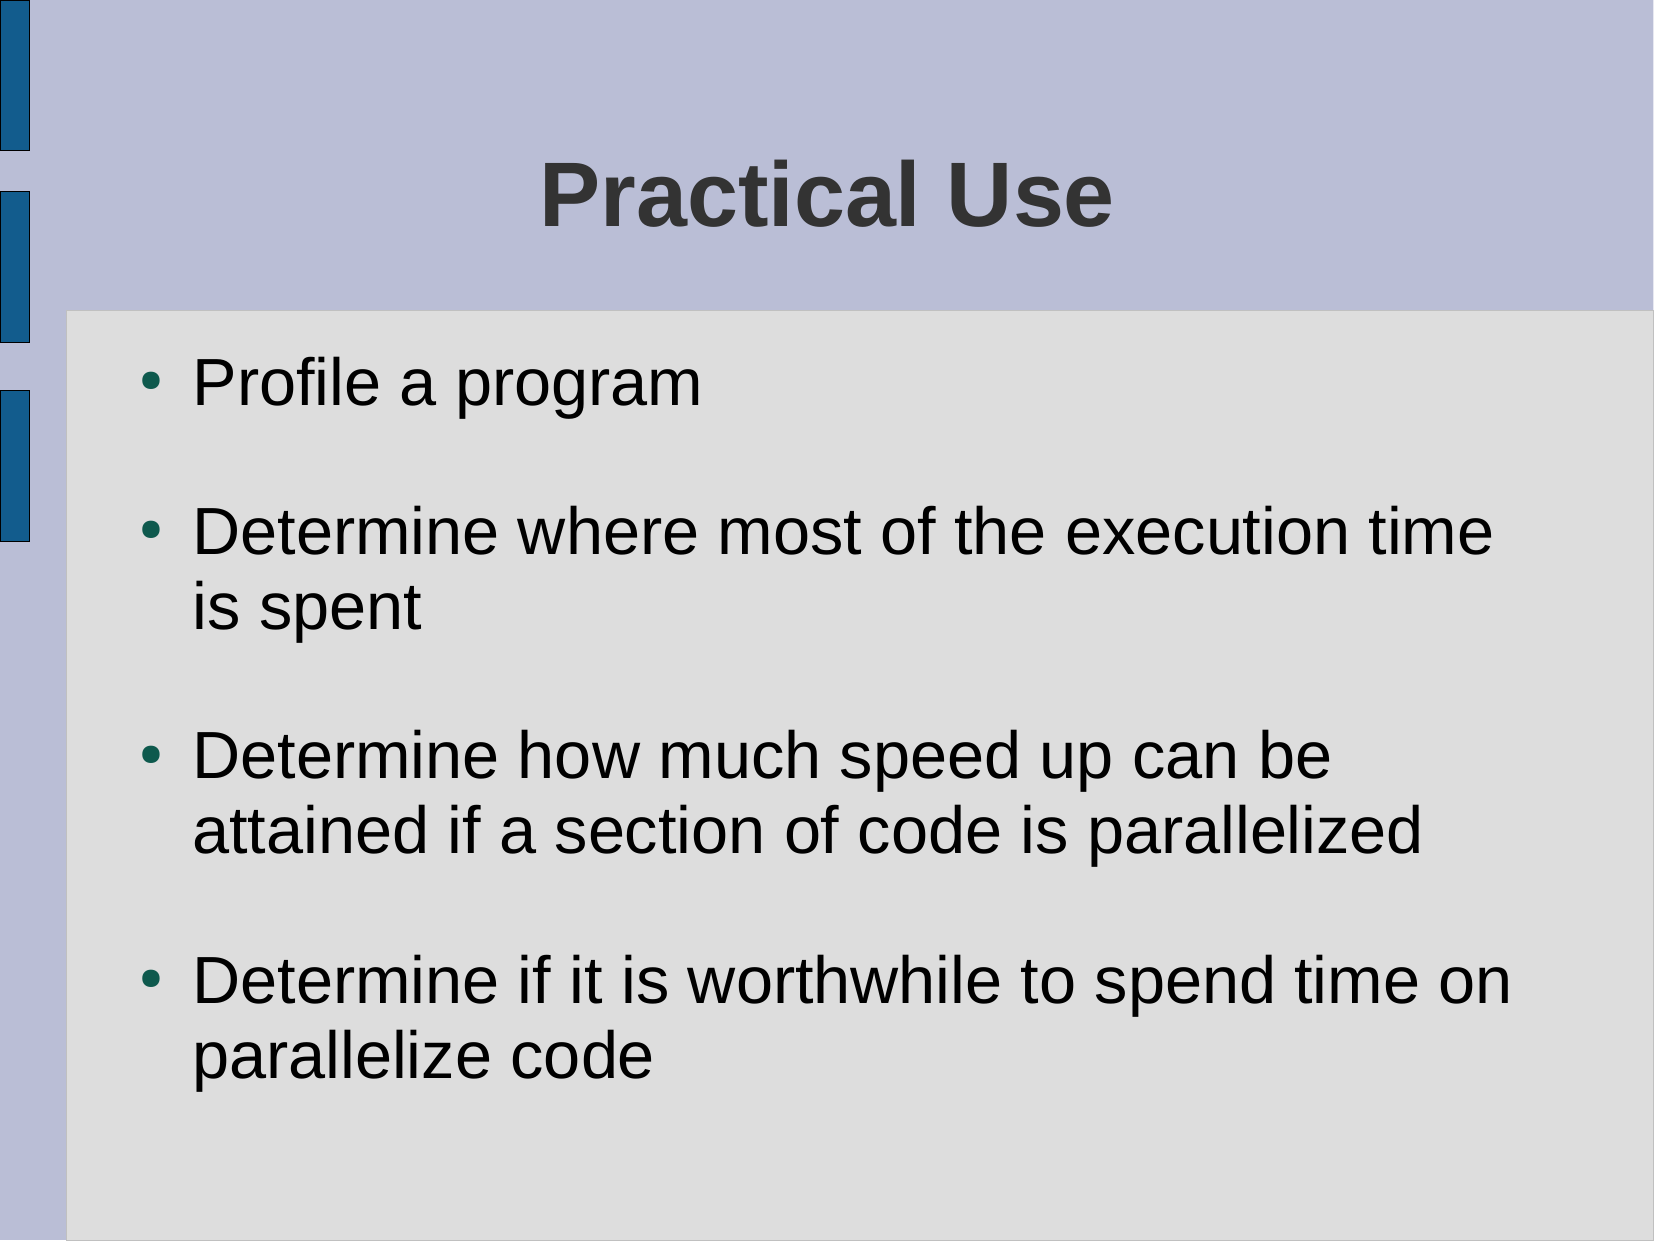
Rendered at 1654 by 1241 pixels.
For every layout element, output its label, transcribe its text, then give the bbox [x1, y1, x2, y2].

title Practical Use [121, 98, 1534, 291]
list Profile a program Determine where most of the execution time is spent Determine how much speed up can be attained if a section of code is parallelized Determine if it is worthwhile to spend time on parallelize code [121, 344, 1534, 1112]
